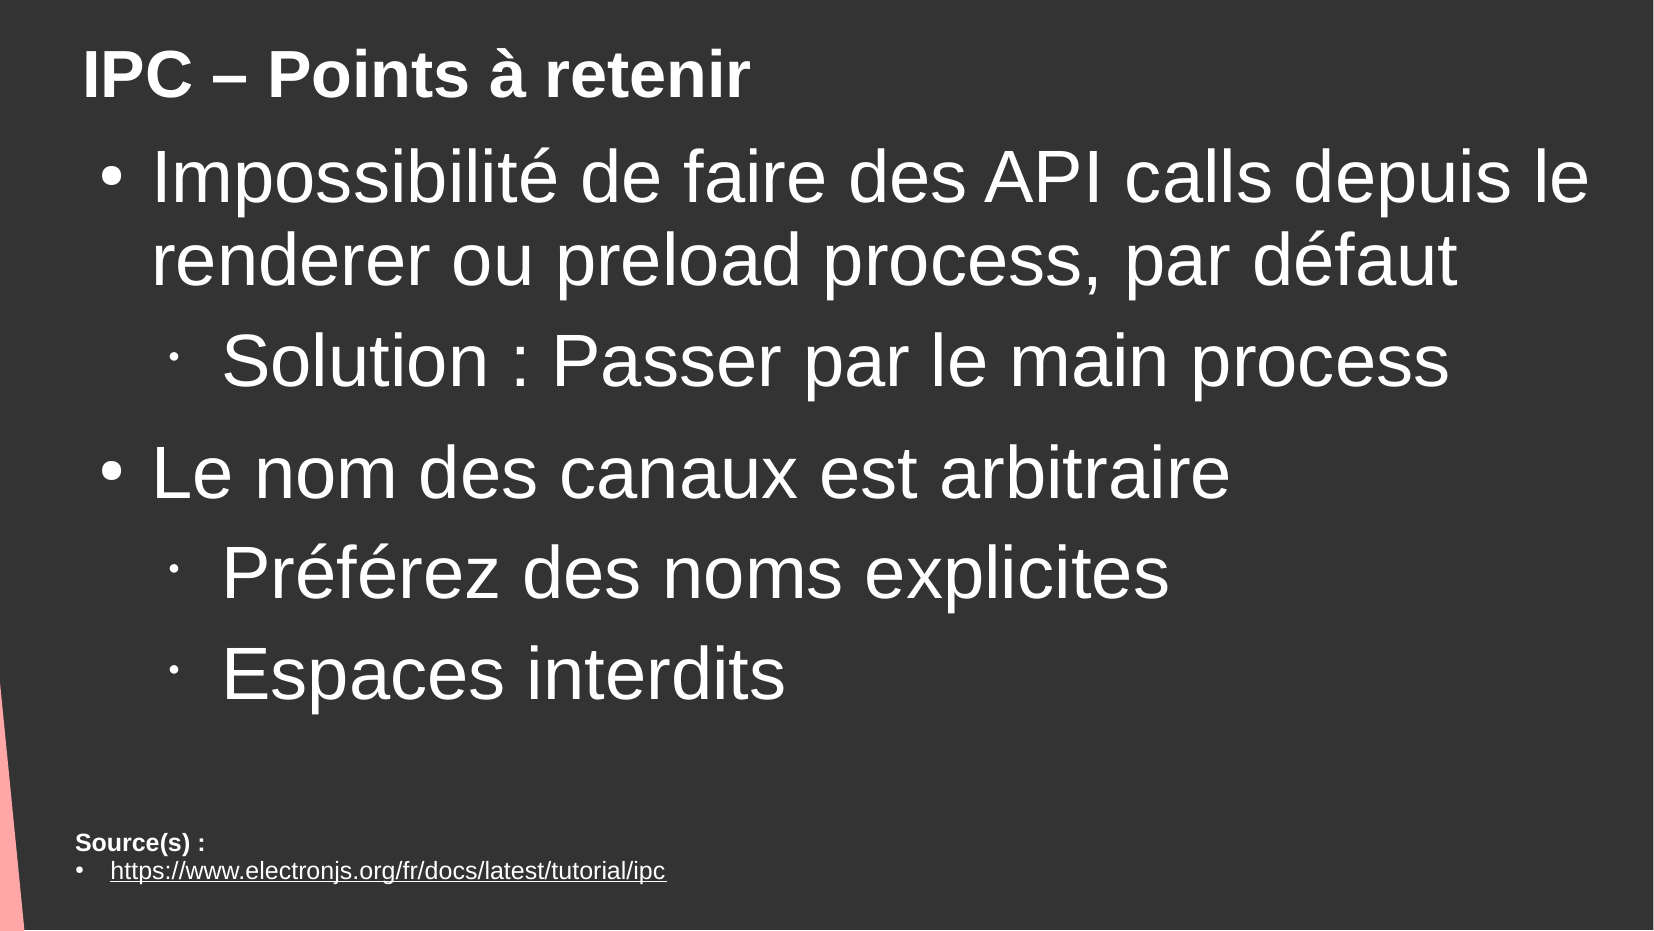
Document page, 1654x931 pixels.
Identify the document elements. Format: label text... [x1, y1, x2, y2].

title IPC – Points à retenir [82, 37, 1571, 112]
list Impossibilité de faire des API calls depuis le renderer ou preload process, par défaut Solution : Passer par le main process Le nom des canaux est arbitraire Préférez des noms explicites Espaces interdits [80, 135, 1619, 721]
text_box [0, 682, 25, 931]
text_box Source(s) : https://www.electronjs.org/fr/docs/latest/tutorial/ipc [60, 821, 1546, 931]
